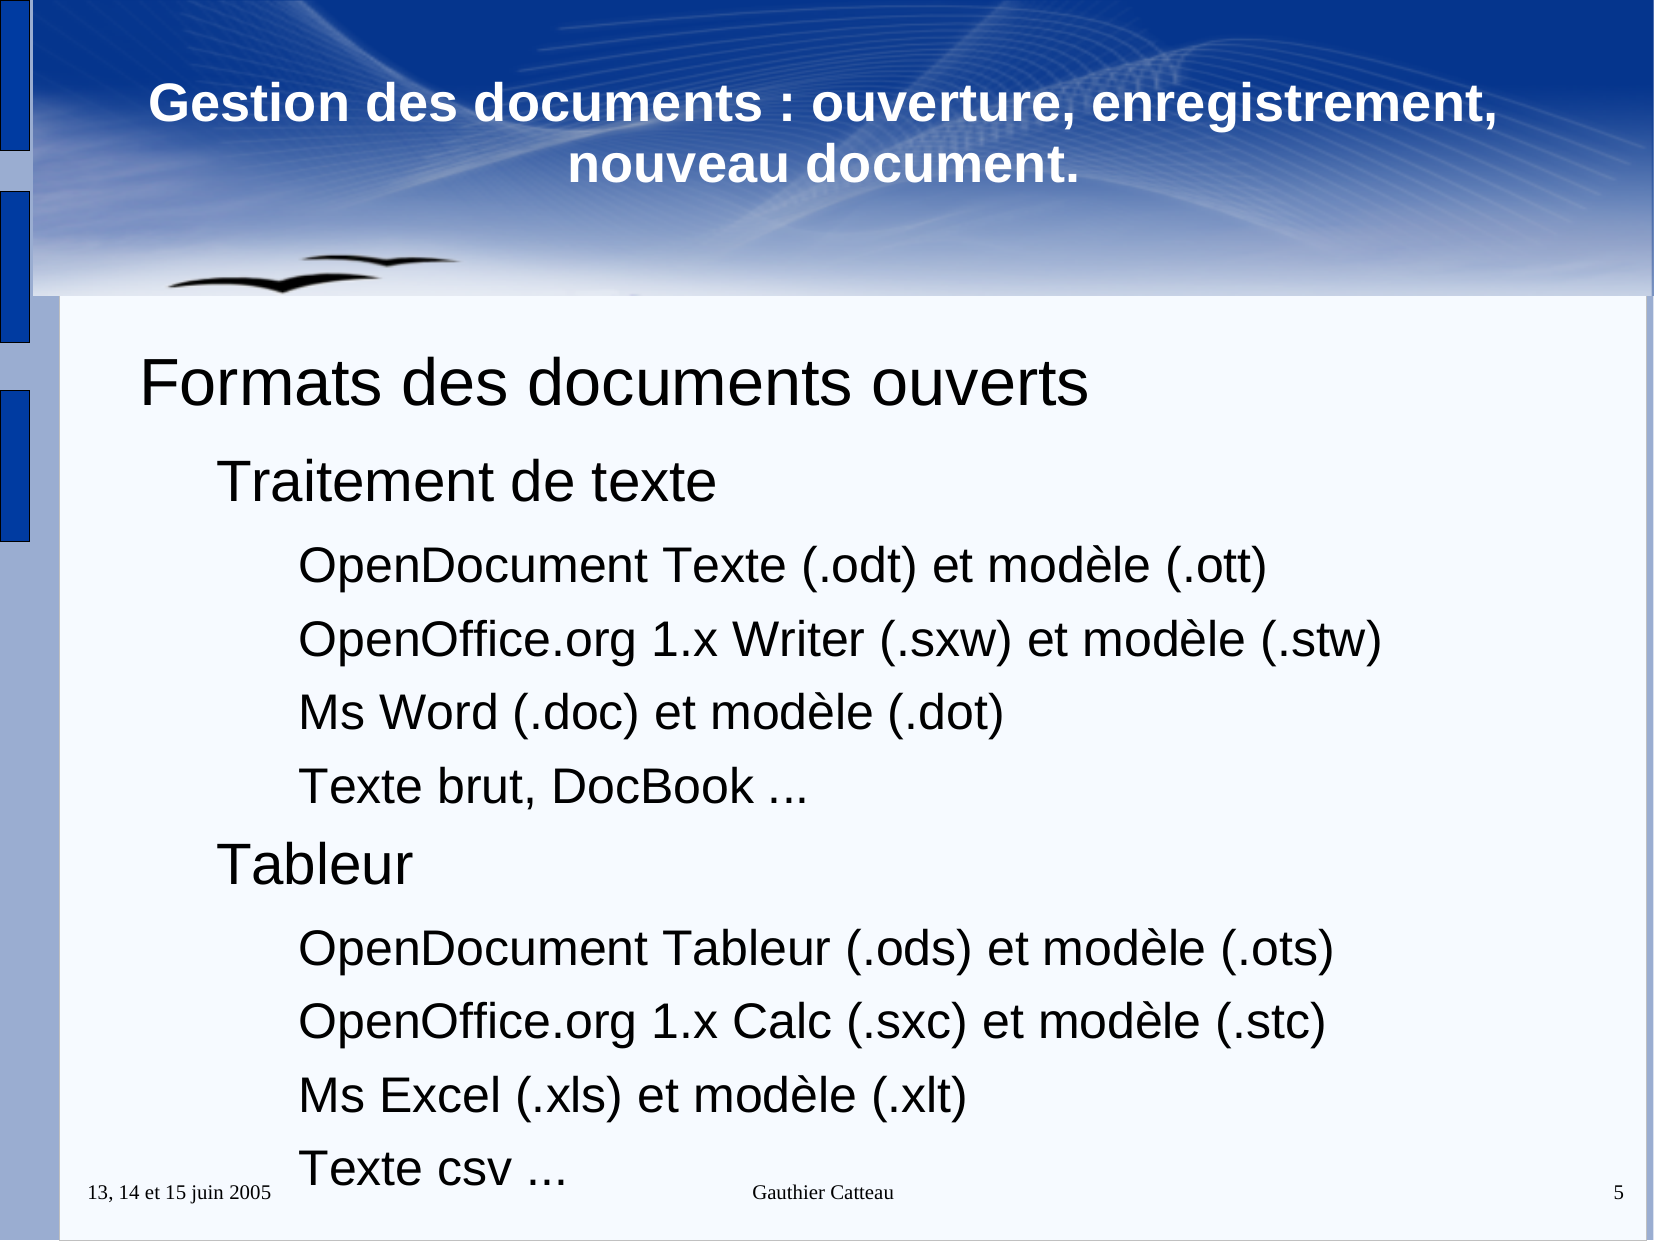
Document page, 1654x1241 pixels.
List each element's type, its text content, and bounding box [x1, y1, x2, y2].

title Gestion des documents : ouverture, enregistrement, nouveau document. [118, 29, 1531, 237]
picture [33, 0, 1654, 296]
list Formats des documents ouverts Traitement de texte OpenDocument Texte (.odt) et modèle (.ott) OpenOffice.org 1.x Writer (.sxw) et modèle (.stw) Ms Word (.doc) et modèle (.dot) Texte brut, DocBook ... Tableur OpenDocument Tableur (.ods) et modèle (.ots) OpenOffice.org 1.x Calc (.sxc) et modèle (.stc) Ms Excel (.xls) et modèle (.xlt) Texte csv ... [121, 344, 1534, 1225]
